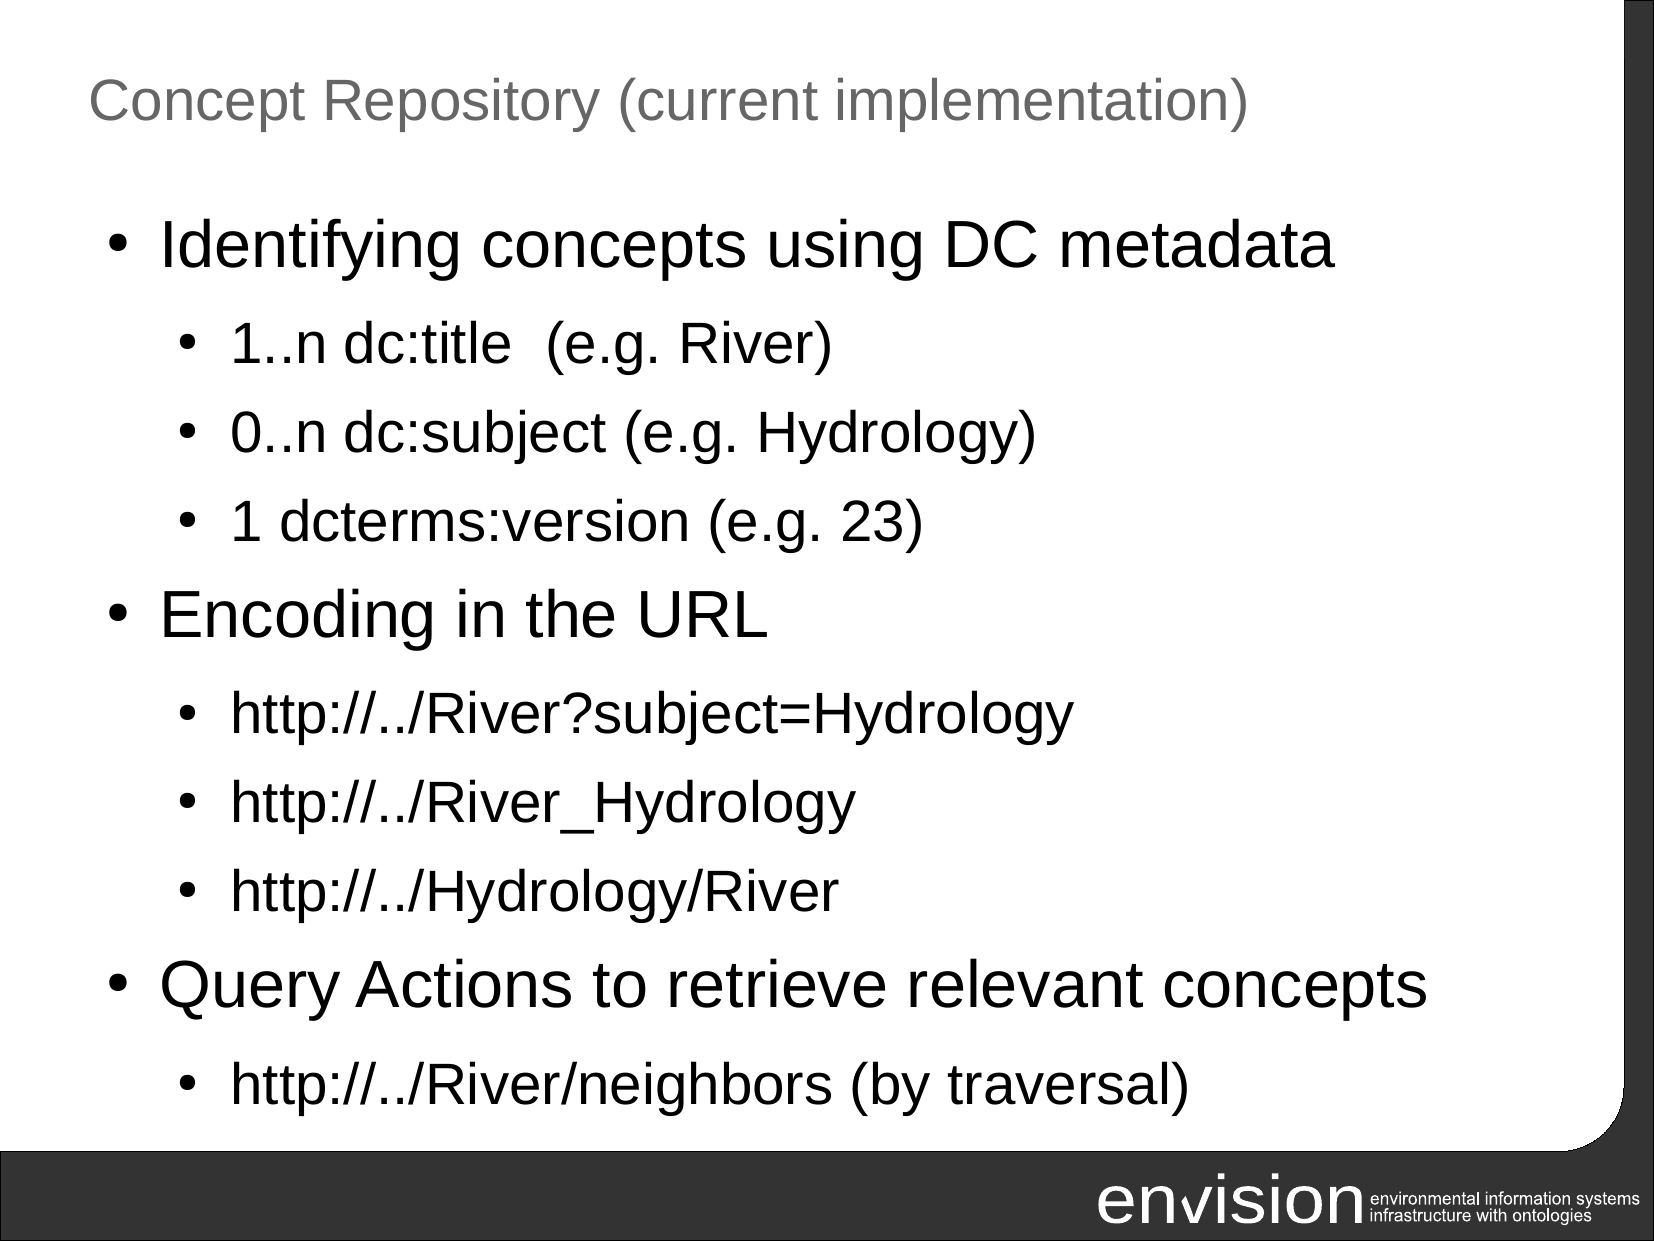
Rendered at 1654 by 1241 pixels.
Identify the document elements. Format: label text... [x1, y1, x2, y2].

title Concept Repository (current implementation) [88, 3, 1571, 196]
list Identifying concepts using DC metadata 1..n dc:title (e.g. River) 0..n dc:subject (e.g. Hydrology) 1 dcterms:version (e.g. 23) Encoding in the URL http://../River?subject=Hydrology http://../River_Hydrology http://../Hydrology/River Query Actions to retrieve relevant concepts http://../River/neighbors (by traversal) [88, 206, 1571, 1115]
